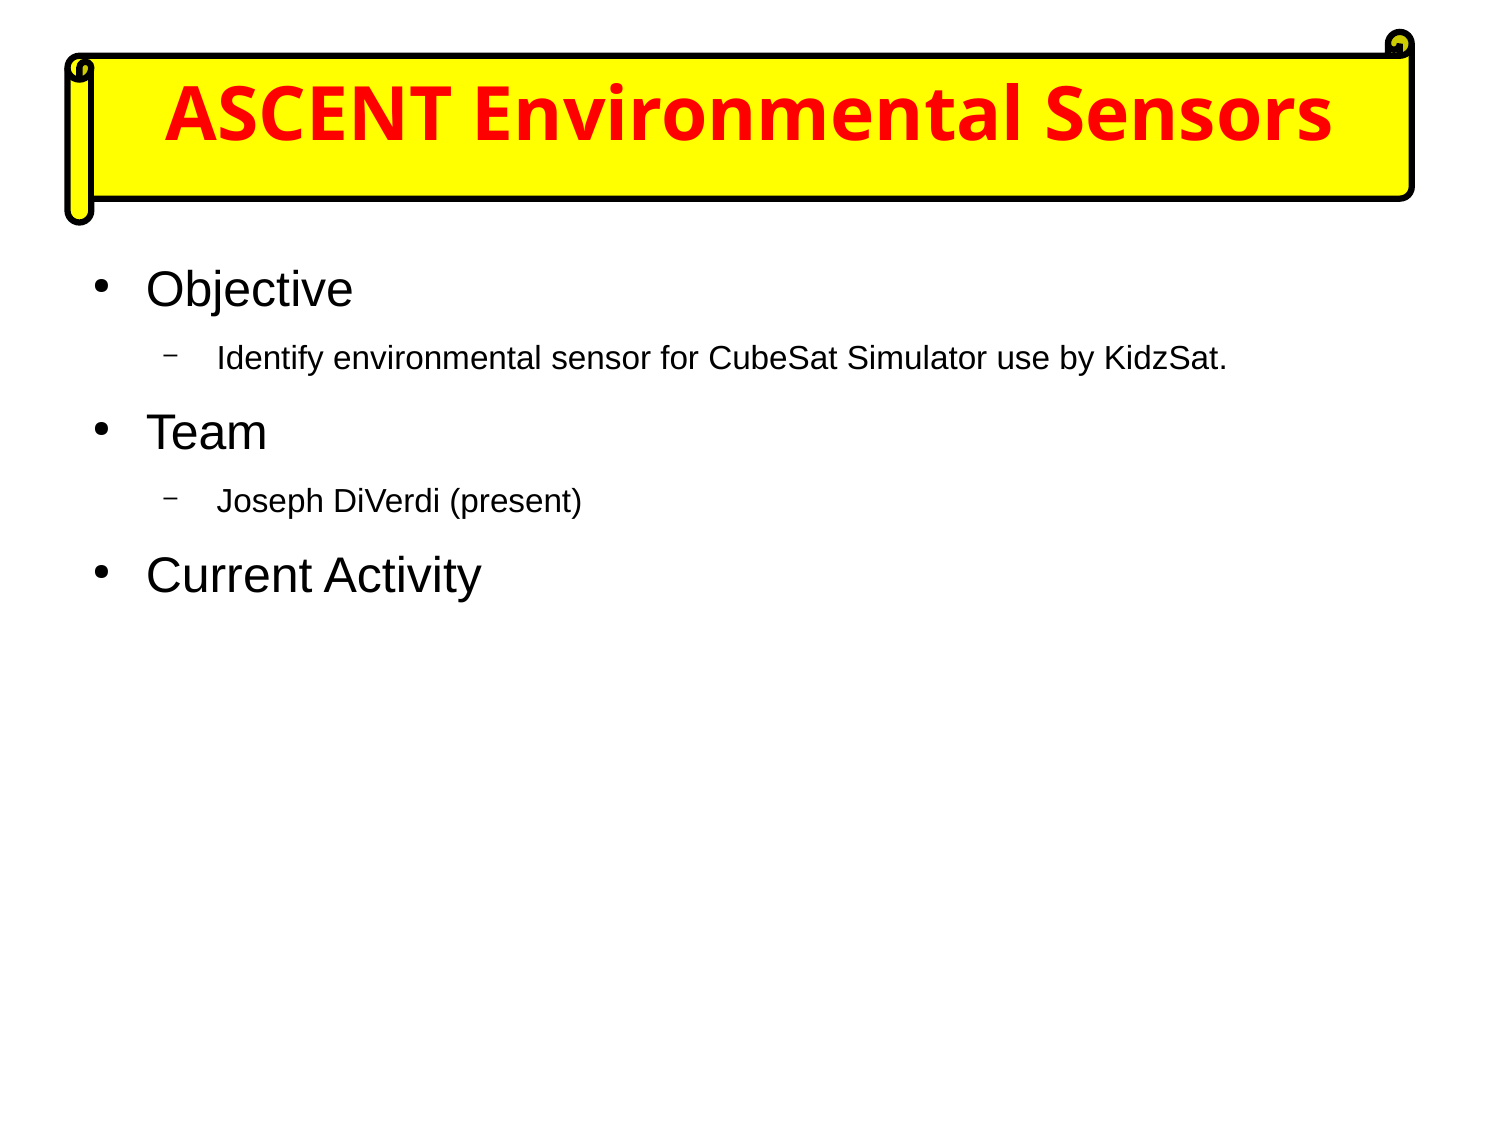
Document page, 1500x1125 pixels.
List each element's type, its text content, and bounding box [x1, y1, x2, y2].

text_box ASCENT Environmental Sensors [0, 58, 1500, 164]
text_box [72, 31, 1412, 58]
text_box [67, 164, 1412, 223]
list Objective Identify environmental sensor for CubeSat Simulator use by KidzSat. Team Joseph DiVerdi (present) Current Activity [75, 263, 1425, 916]
